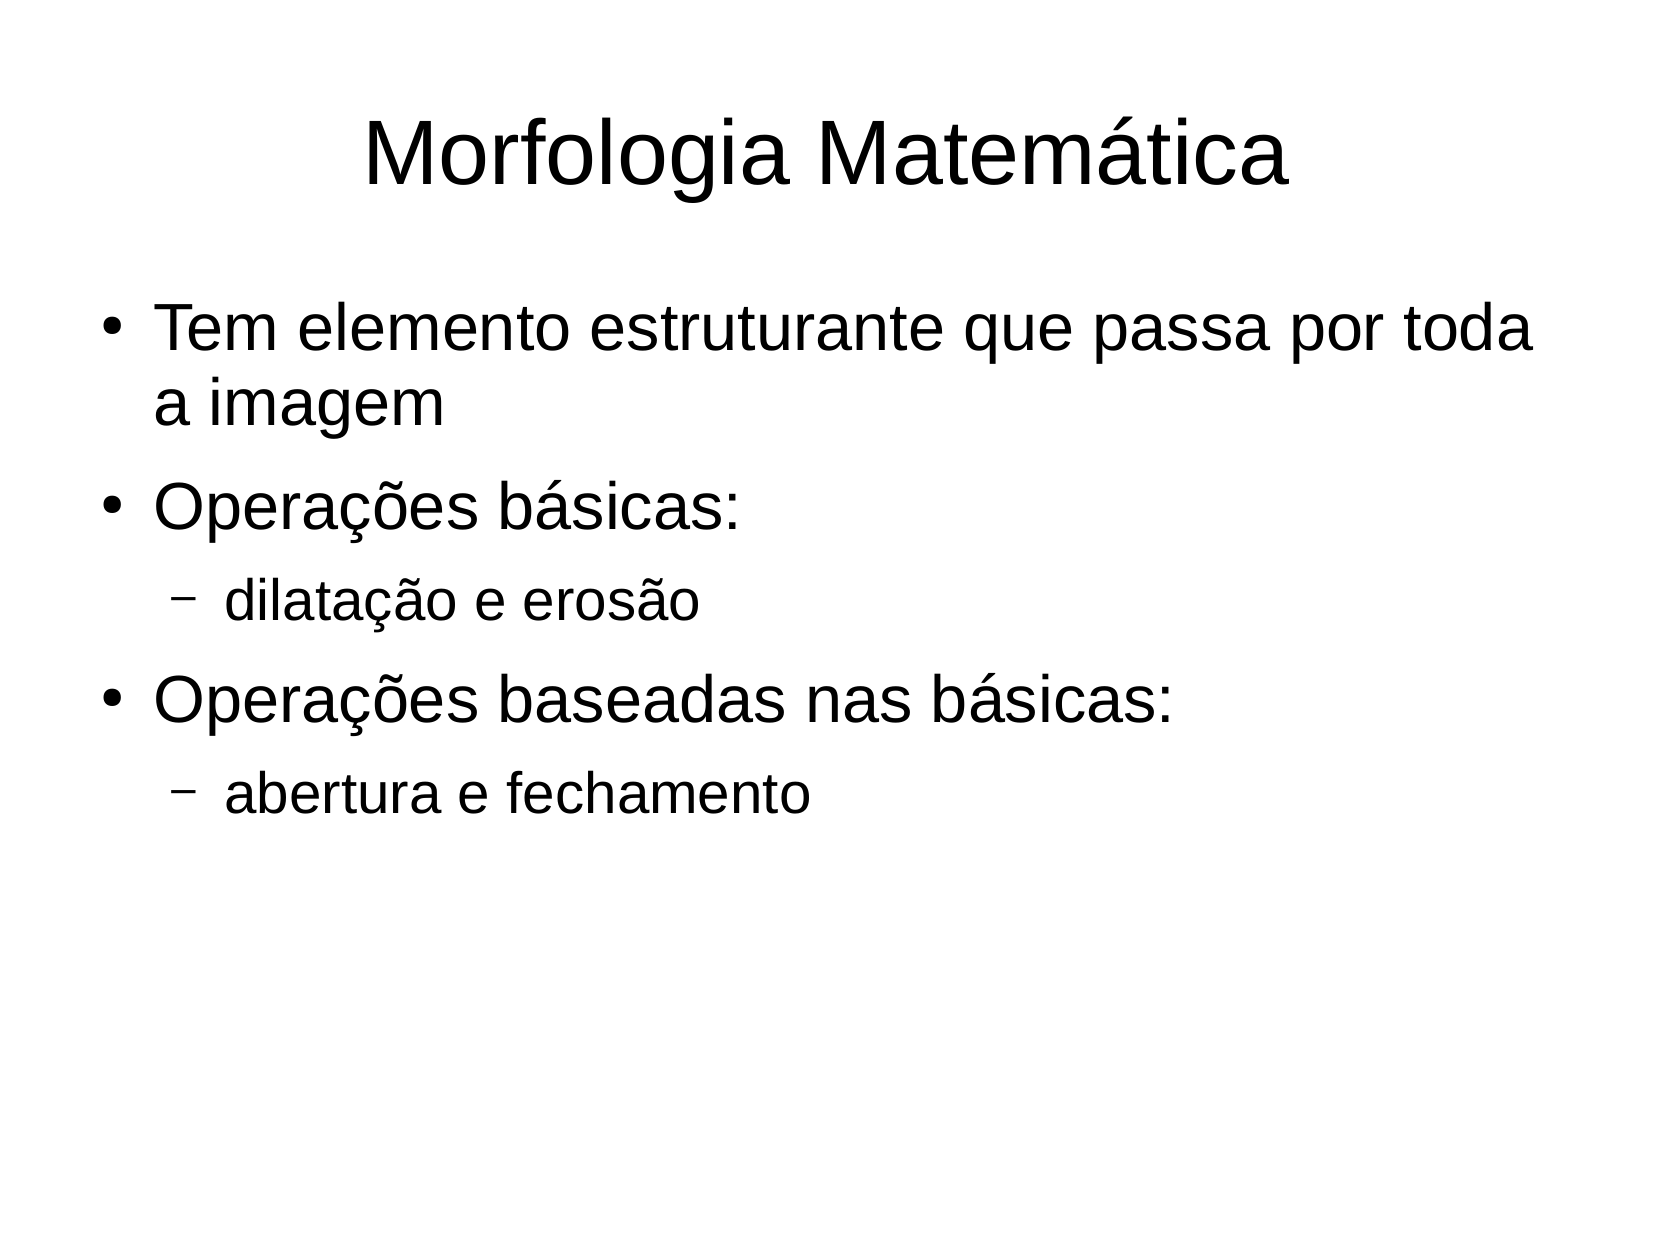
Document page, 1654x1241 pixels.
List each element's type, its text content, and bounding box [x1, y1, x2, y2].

title Morfologia Matemática [82, 49, 1571, 257]
list Tem elemento estruturante que passa por toda a imagem Operações básicas: dilatação e erosão Operações baseadas nas básicas: abertura e fechamento [82, 290, 1571, 1010]
